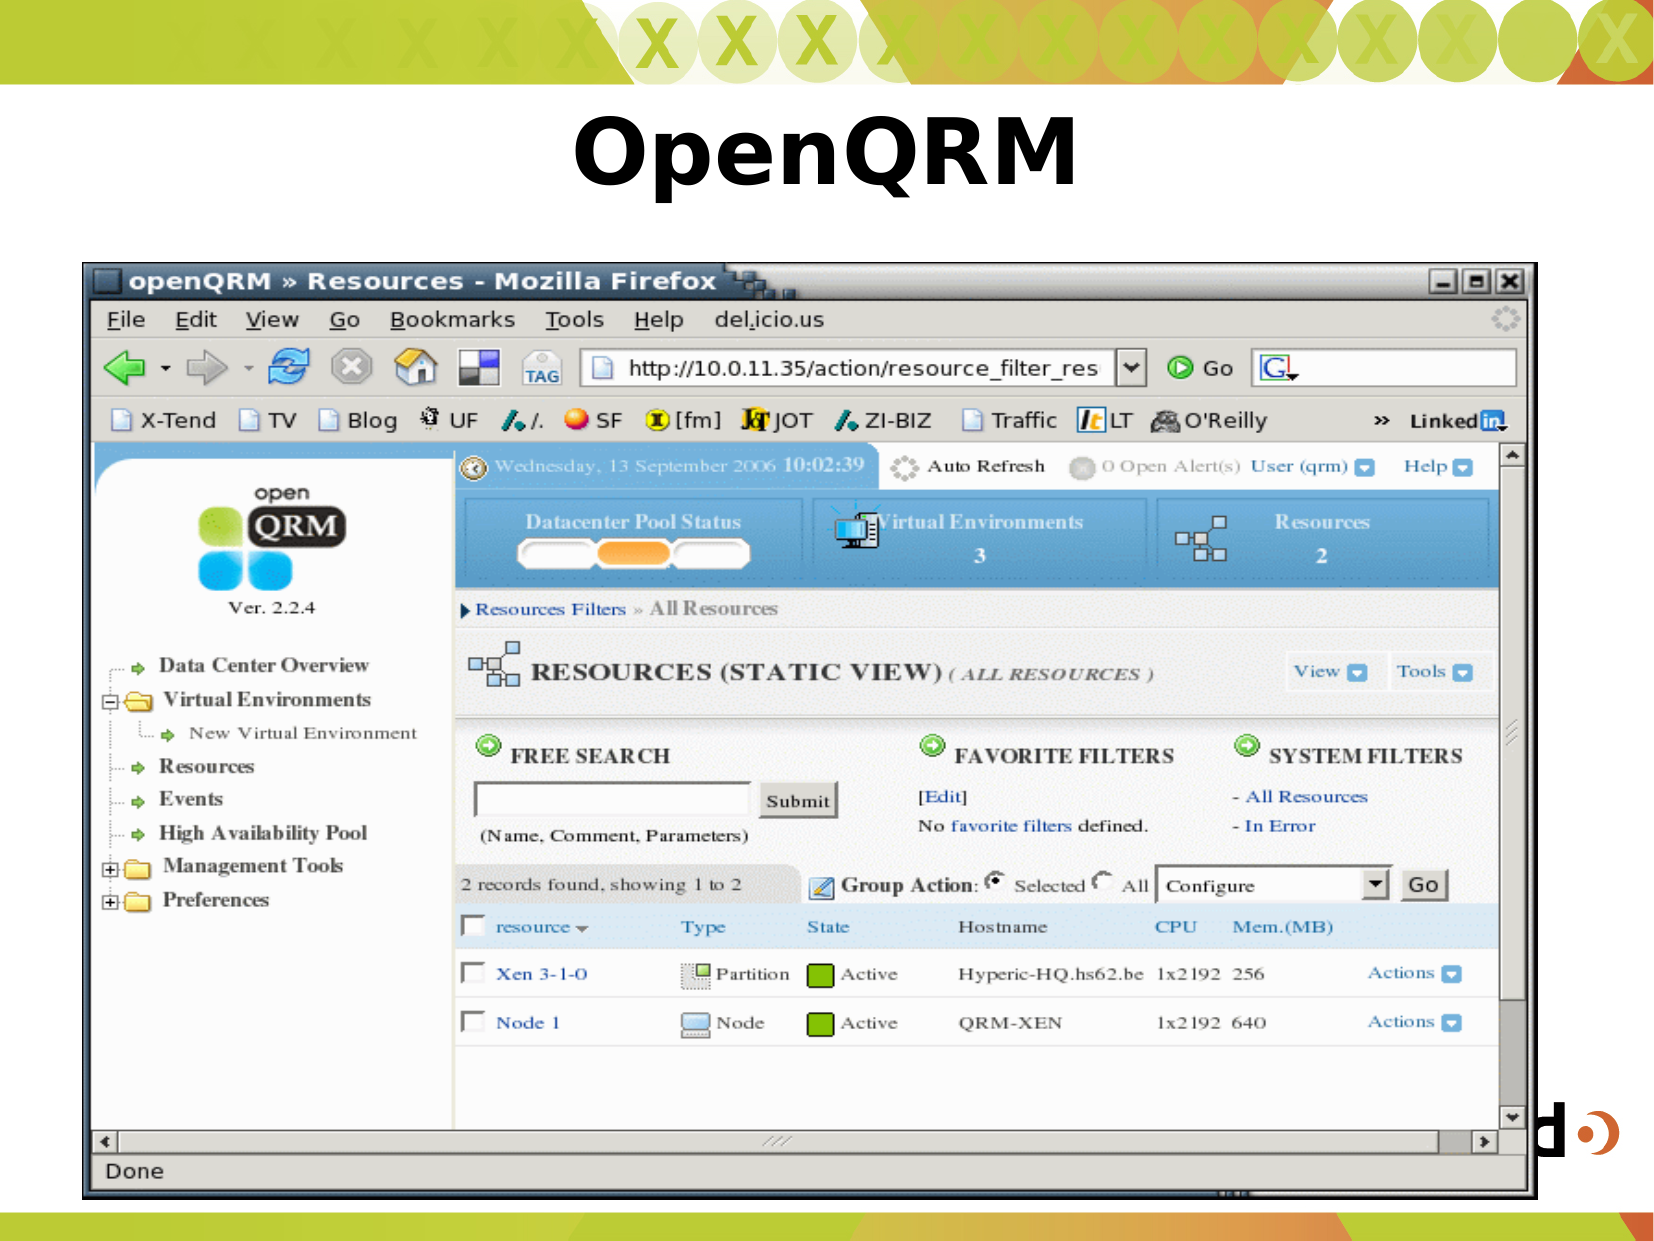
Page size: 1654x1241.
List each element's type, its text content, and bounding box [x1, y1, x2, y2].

title OpenQRM [82, 49, 1571, 257]
picture [0, 0, 1654, 1241]
